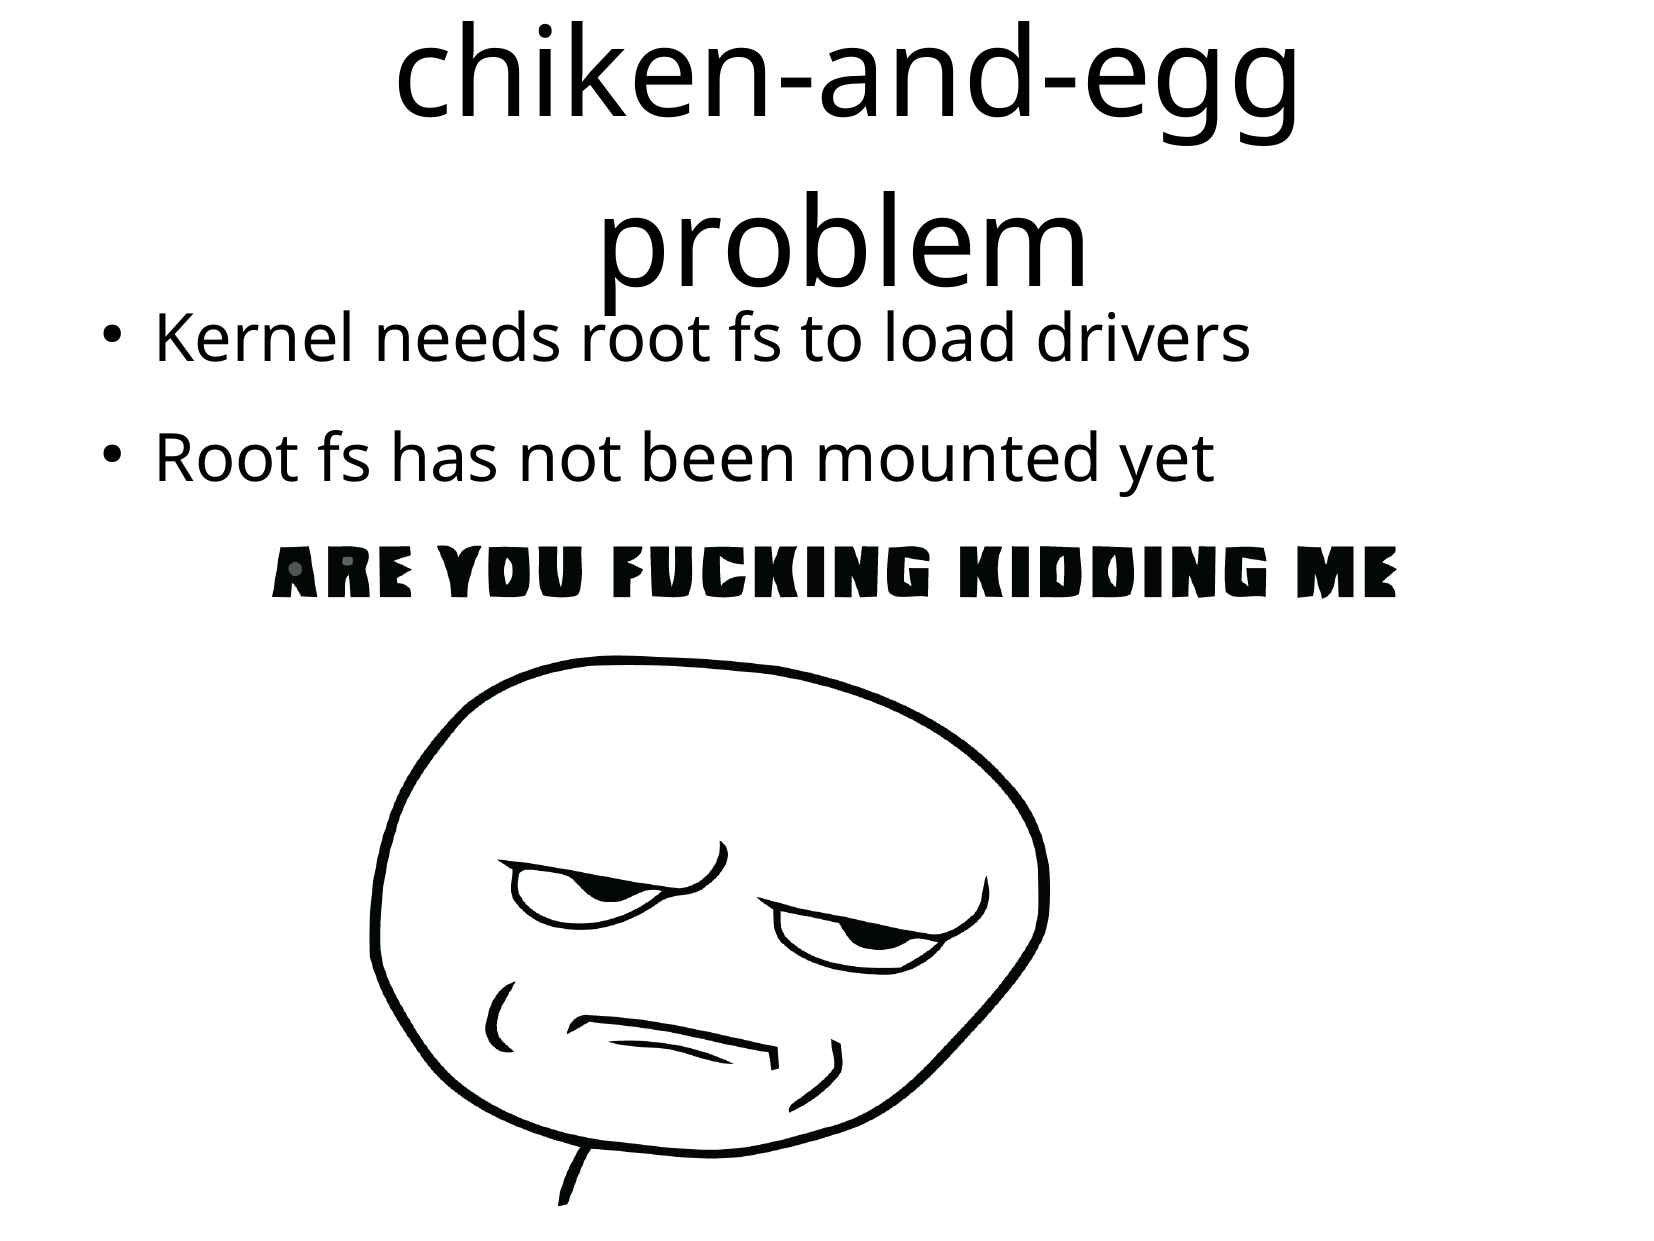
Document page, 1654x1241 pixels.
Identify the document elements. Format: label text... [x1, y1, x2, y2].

list Kernel needs root fs to load drivers Root fs has not been mounted yet [82, 290, 1576, 661]
picture [247, 509, 1406, 1216]
title chiken-and-egg problem [82, 49, 1571, 257]
